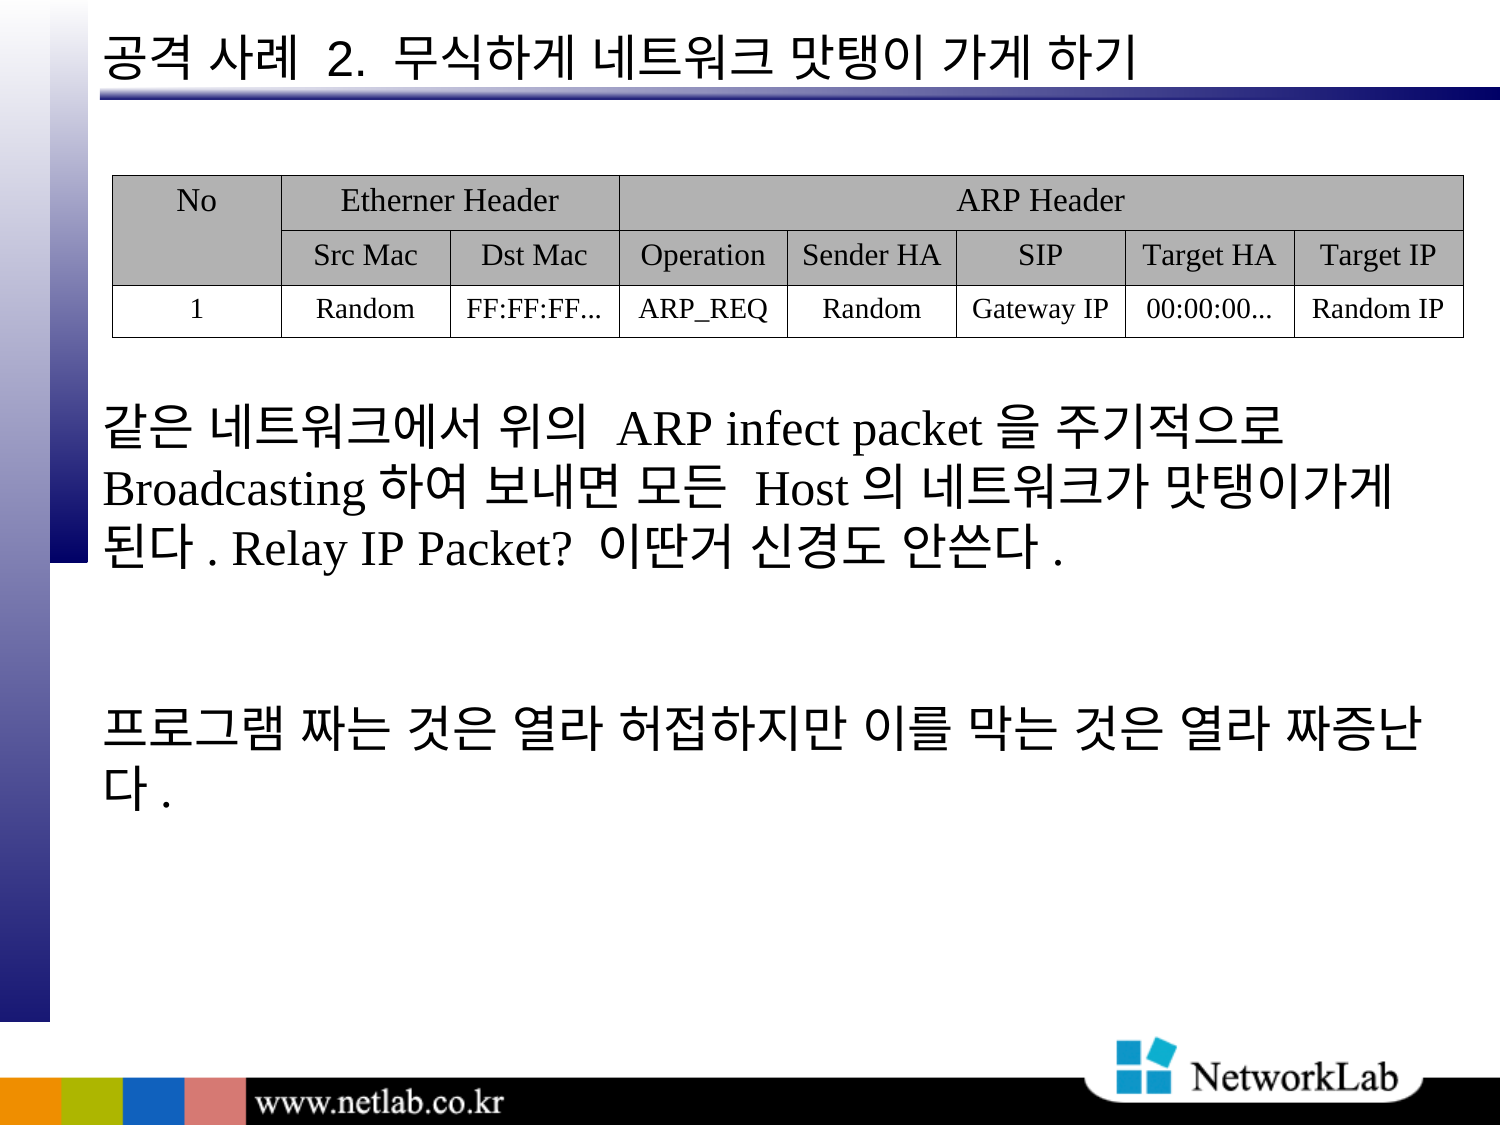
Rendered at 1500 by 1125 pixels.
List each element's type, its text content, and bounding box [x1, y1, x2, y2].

table_cell SIP [957, 231, 1125, 285]
text_box 공격 사례 2. 무식하게 네트워크 맛탱이 가게 하기 [87, 18, 1500, 95]
table_cell Gateway IP [957, 286, 1125, 337]
table_cell Random [282, 286, 450, 337]
table_cell Sender HA [788, 231, 956, 285]
table_cell FF:FF:FF... [451, 286, 619, 337]
text_box 같은 네트워크에서 위의 ARP infect packet을 주기적으로 Broadcasting하여 보내면 모든 Host의 네트워크가 맛탱이가게 된다. Relay IP Packet? 이딴거 신경도 안쓴다. 프로그램 짜는 것은 열라 허접하지만 이를 막는 것은 열라 짜증난다. [87, 387, 1500, 826]
table_cell Src Mac [282, 231, 450, 285]
table_header ARP Header [620, 176, 1463, 230]
table_cell Target IP [1295, 231, 1463, 285]
table_cell 00:00:00... [1126, 286, 1294, 337]
table_cell Random [788, 286, 956, 337]
picture [0, 1022, 1500, 1125]
table_cell Random IP [1295, 286, 1463, 337]
table_cell ARP_REQ [620, 286, 787, 337]
table_header Etherner Header [282, 176, 619, 230]
table_cell Dst Mac [451, 231, 619, 285]
table_header No [113, 176, 281, 285]
picture [99, 95, 1500, 100]
table_cell Operation [620, 231, 787, 285]
table_cell 1 [113, 286, 281, 337]
table_cell Target HA [1126, 231, 1294, 285]
